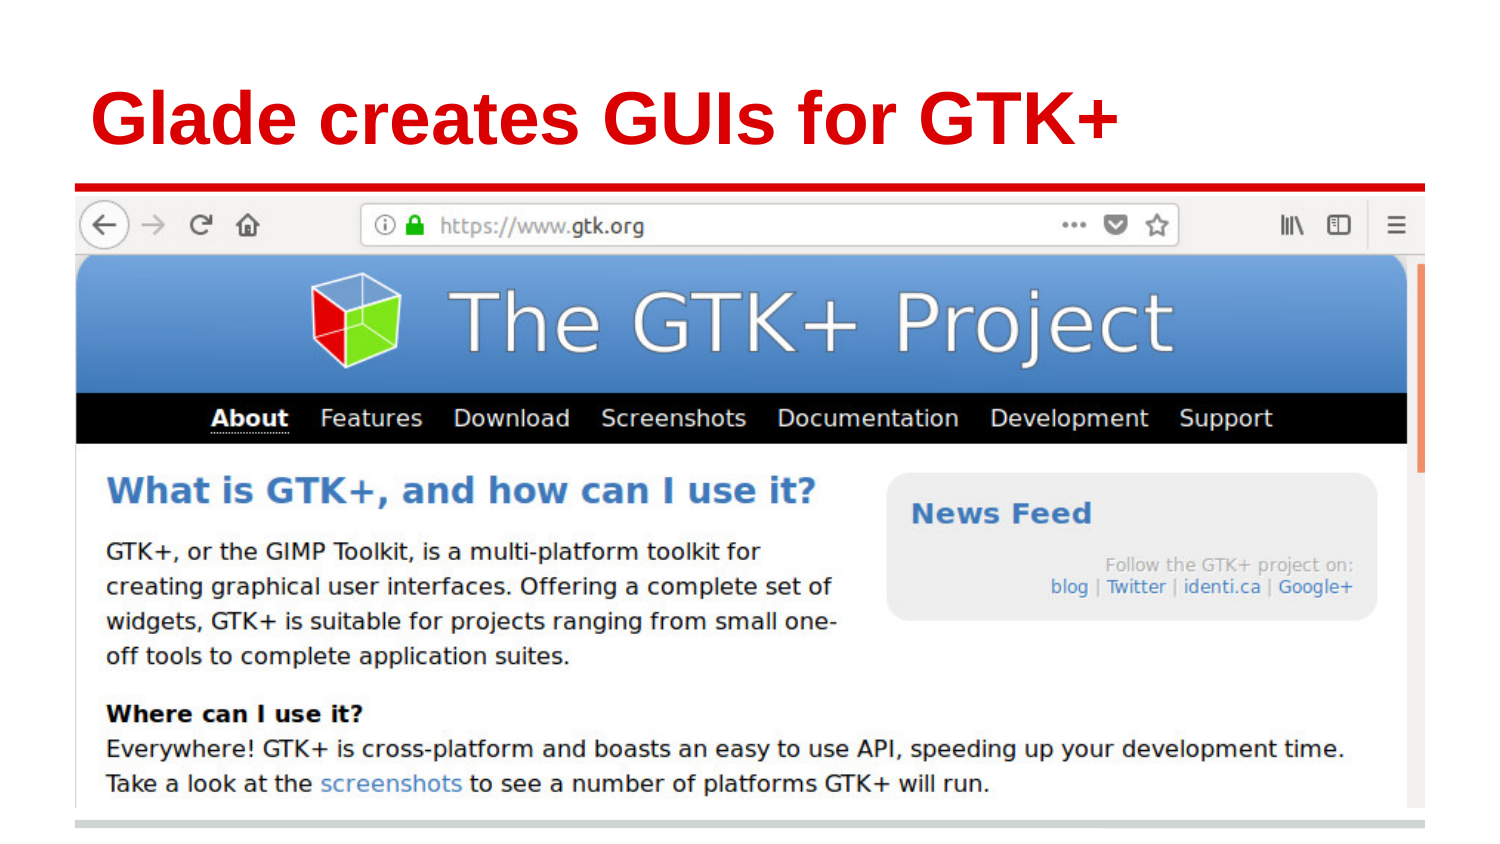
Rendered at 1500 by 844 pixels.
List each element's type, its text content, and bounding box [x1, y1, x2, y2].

picture [75, 196, 1425, 808]
title Glade creates GUIs for GTK+ [75, 33, 1425, 175]
